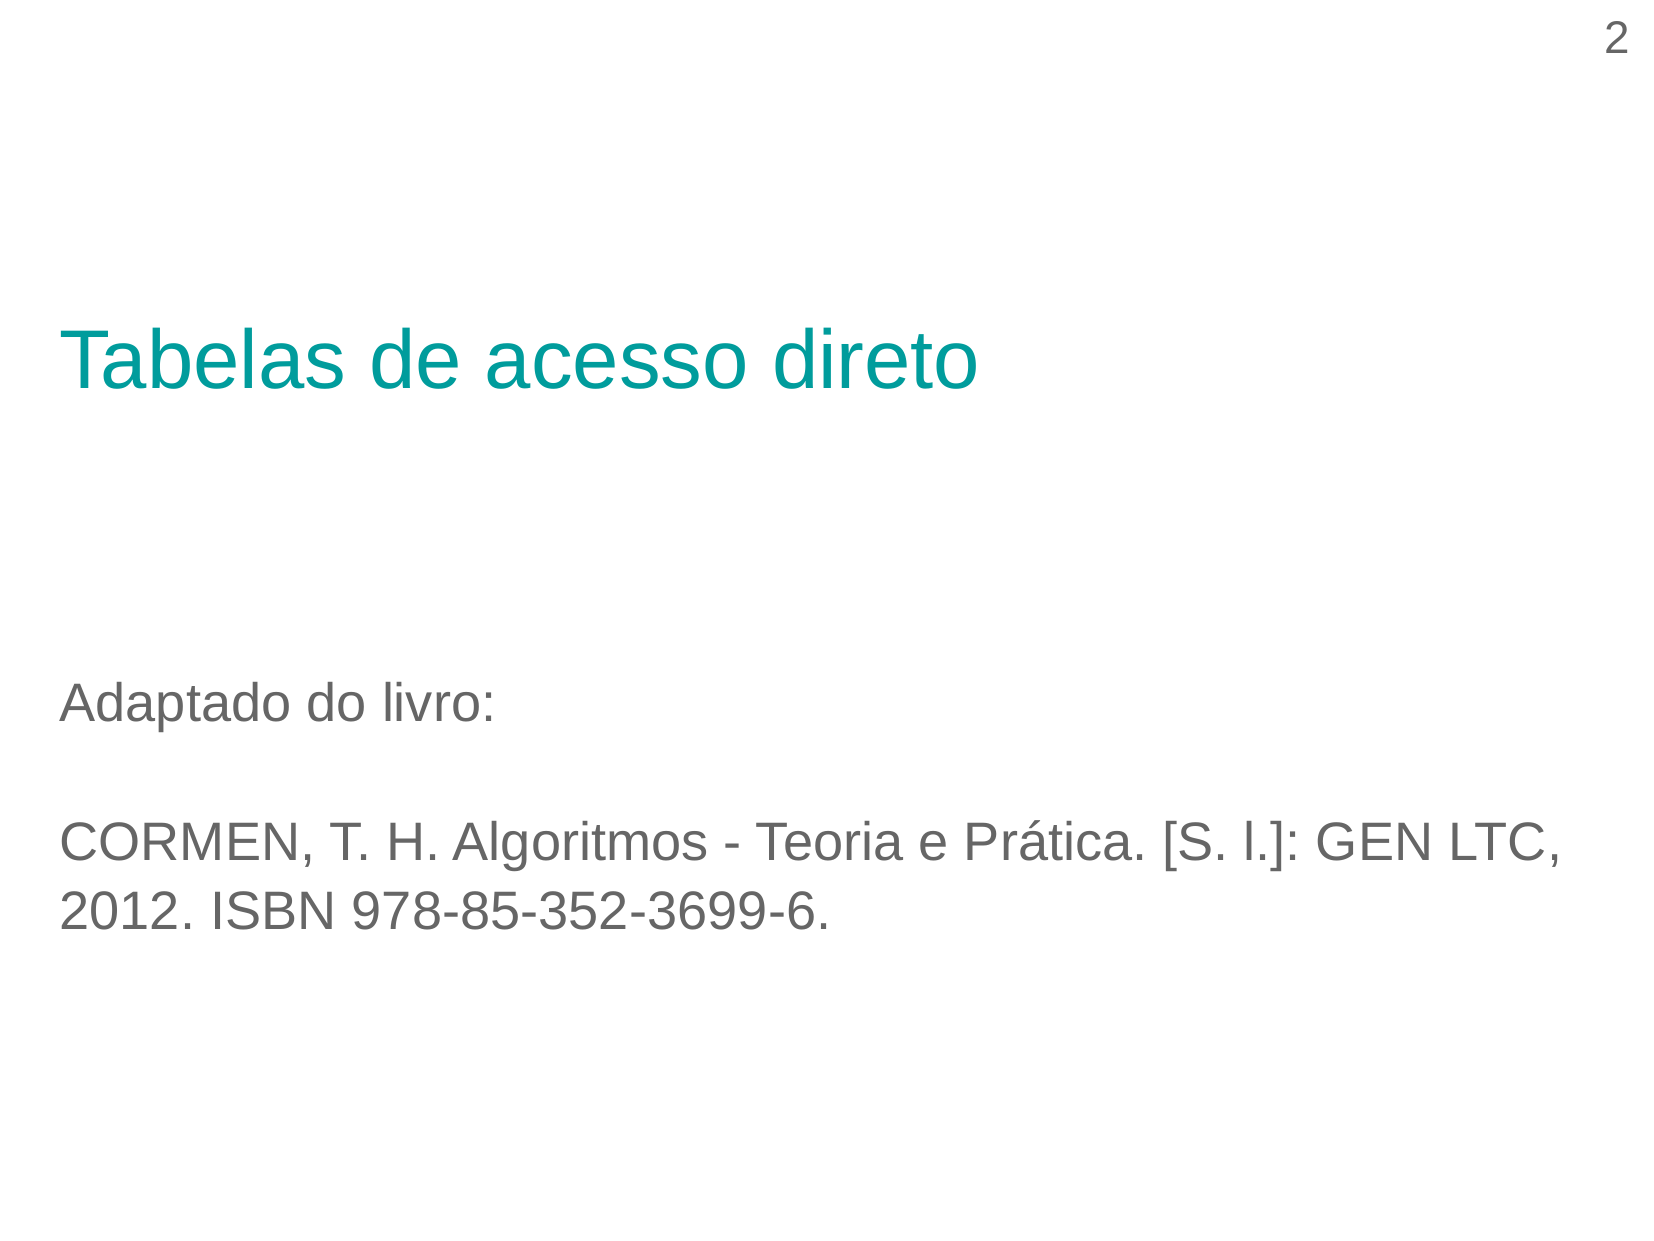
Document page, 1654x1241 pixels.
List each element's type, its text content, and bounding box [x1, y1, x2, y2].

title Tabelas de acesso direto Adaptado do livro: CORMEN, T. H. Algoritmos - Teoria e Prática. [S. l.]: GEN LTC, 2012. ISBN 978-85-352-3699-6. [59, 29, 1595, 1211]
